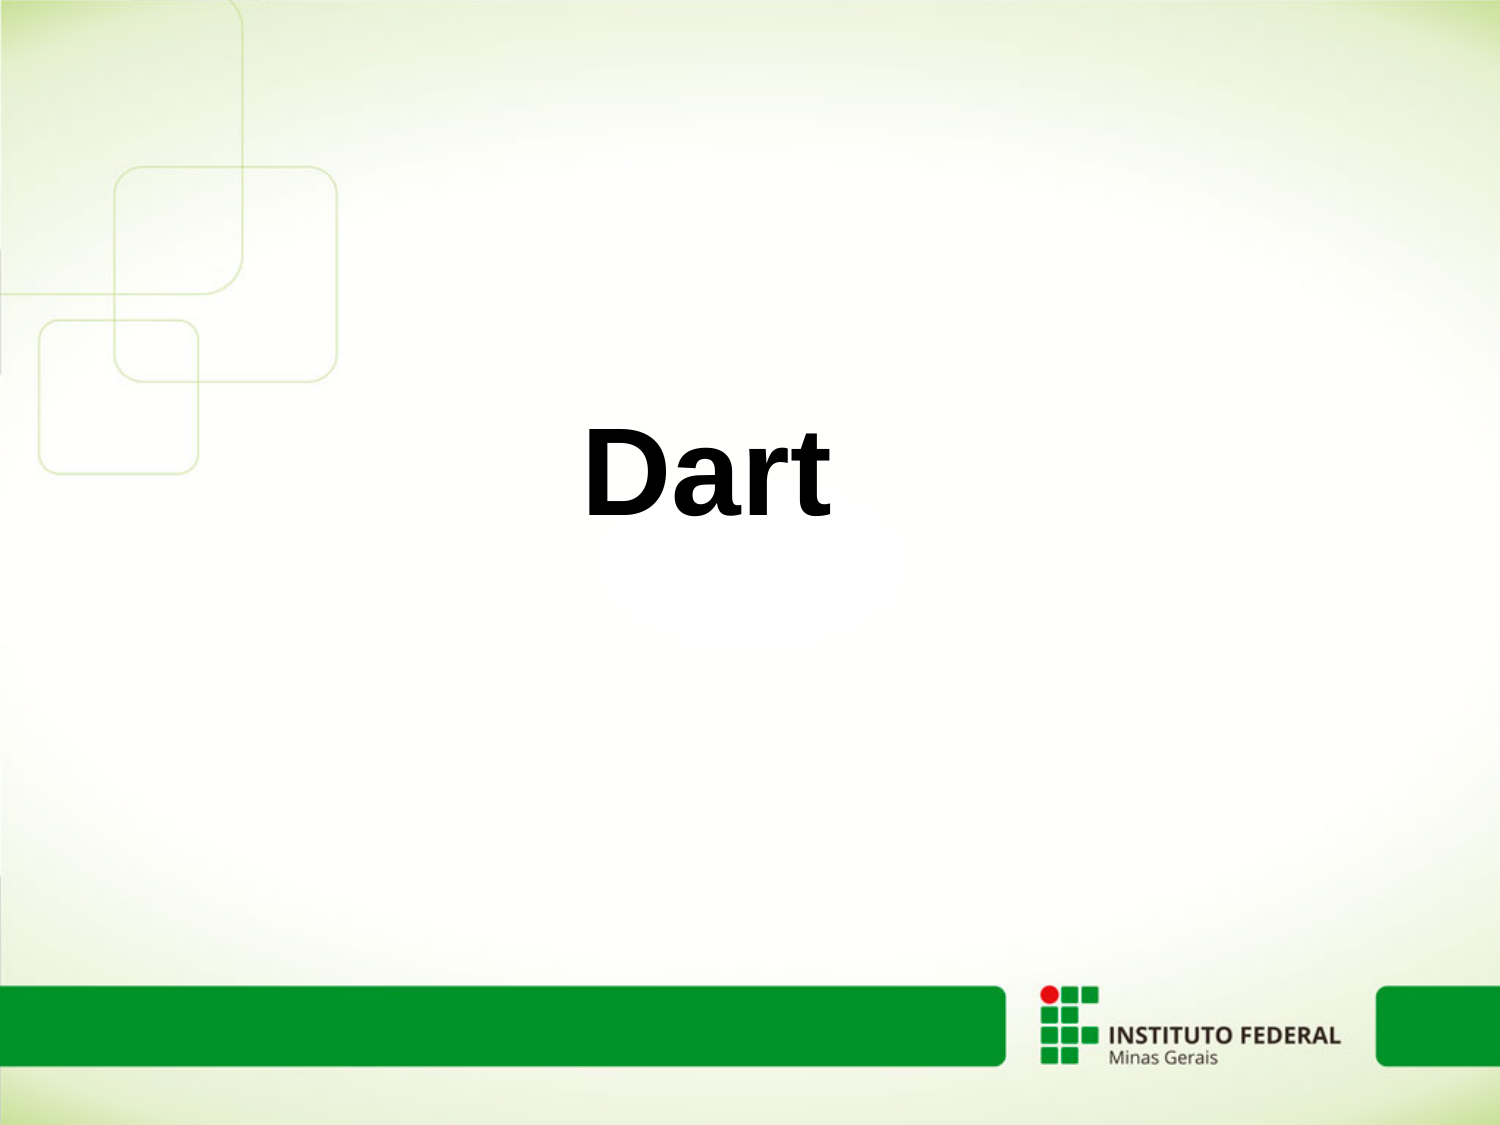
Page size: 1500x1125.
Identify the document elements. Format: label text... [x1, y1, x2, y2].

picture [0, 0, 1500, 1125]
text_box Dart [256, 377, 1158, 566]
